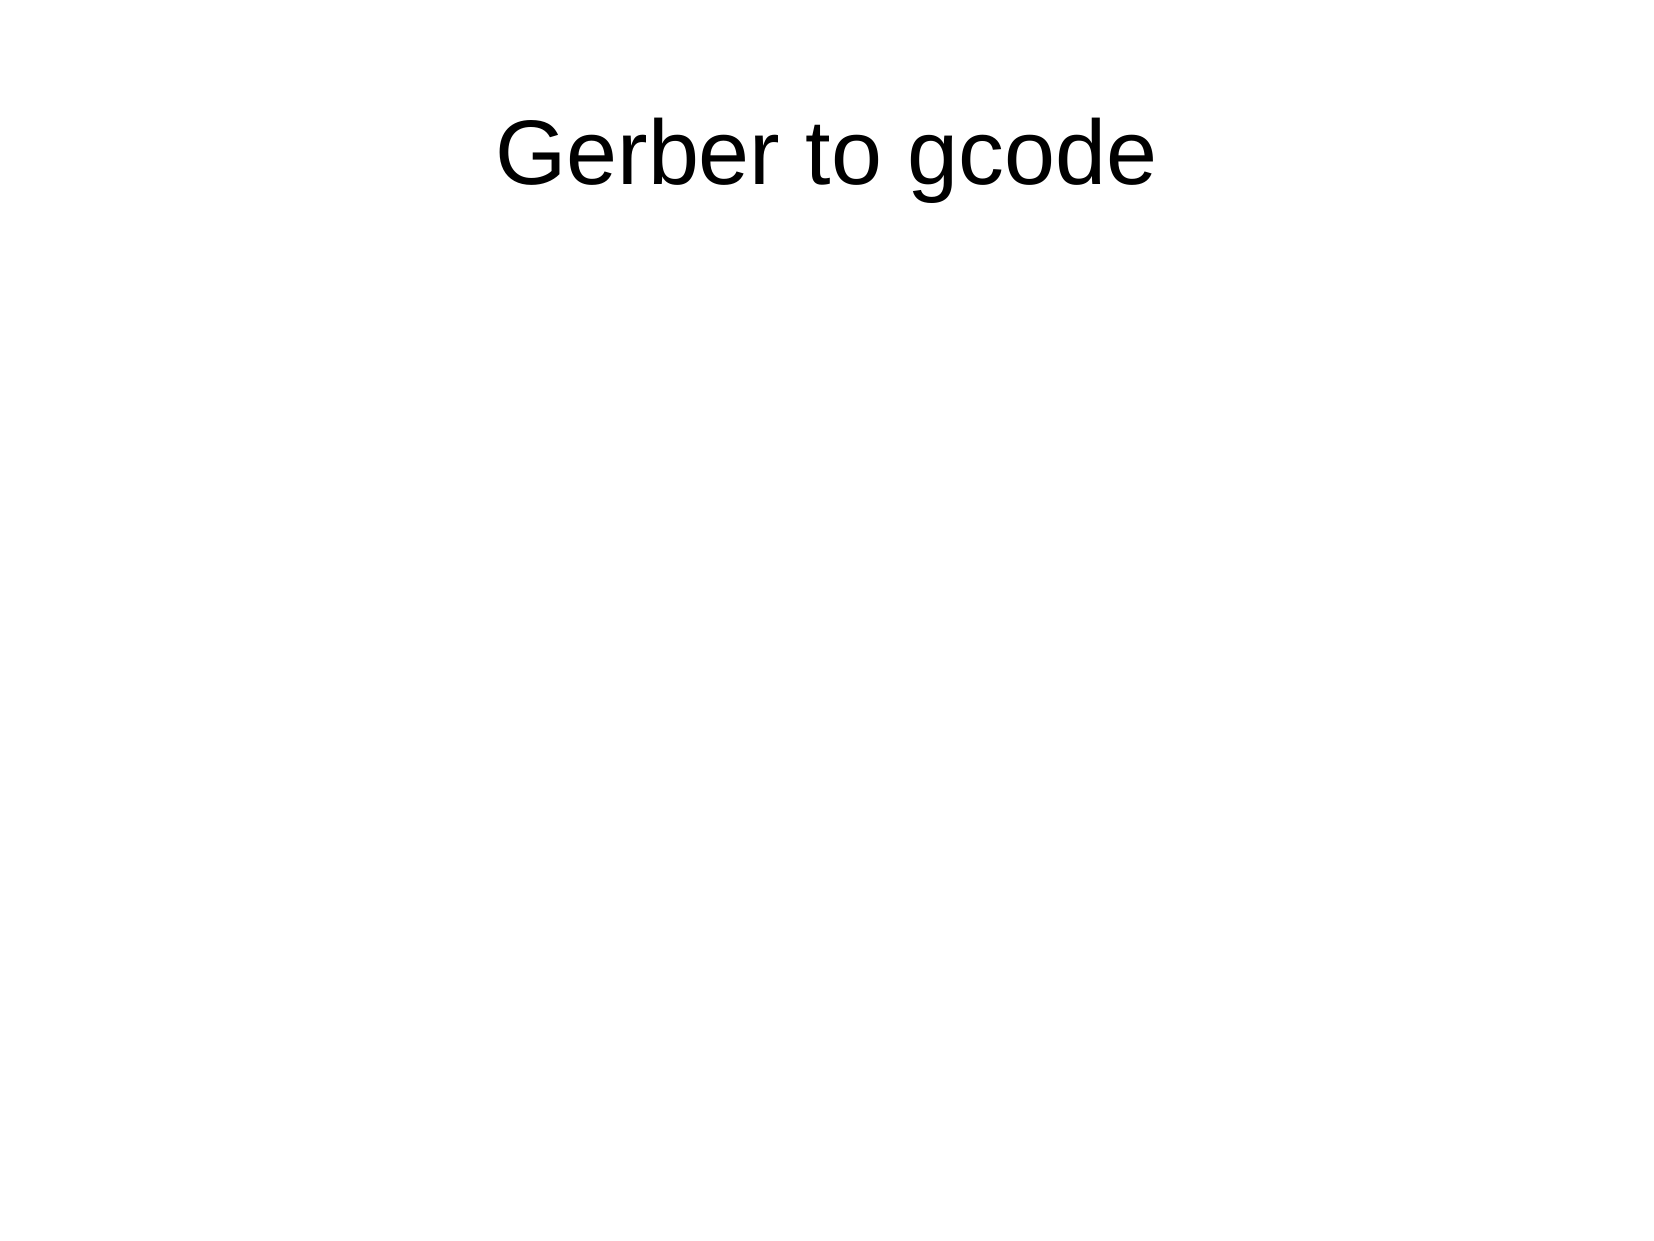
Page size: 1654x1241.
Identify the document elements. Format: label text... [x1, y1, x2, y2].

title Gerber to gcode [82, 49, 1571, 257]
